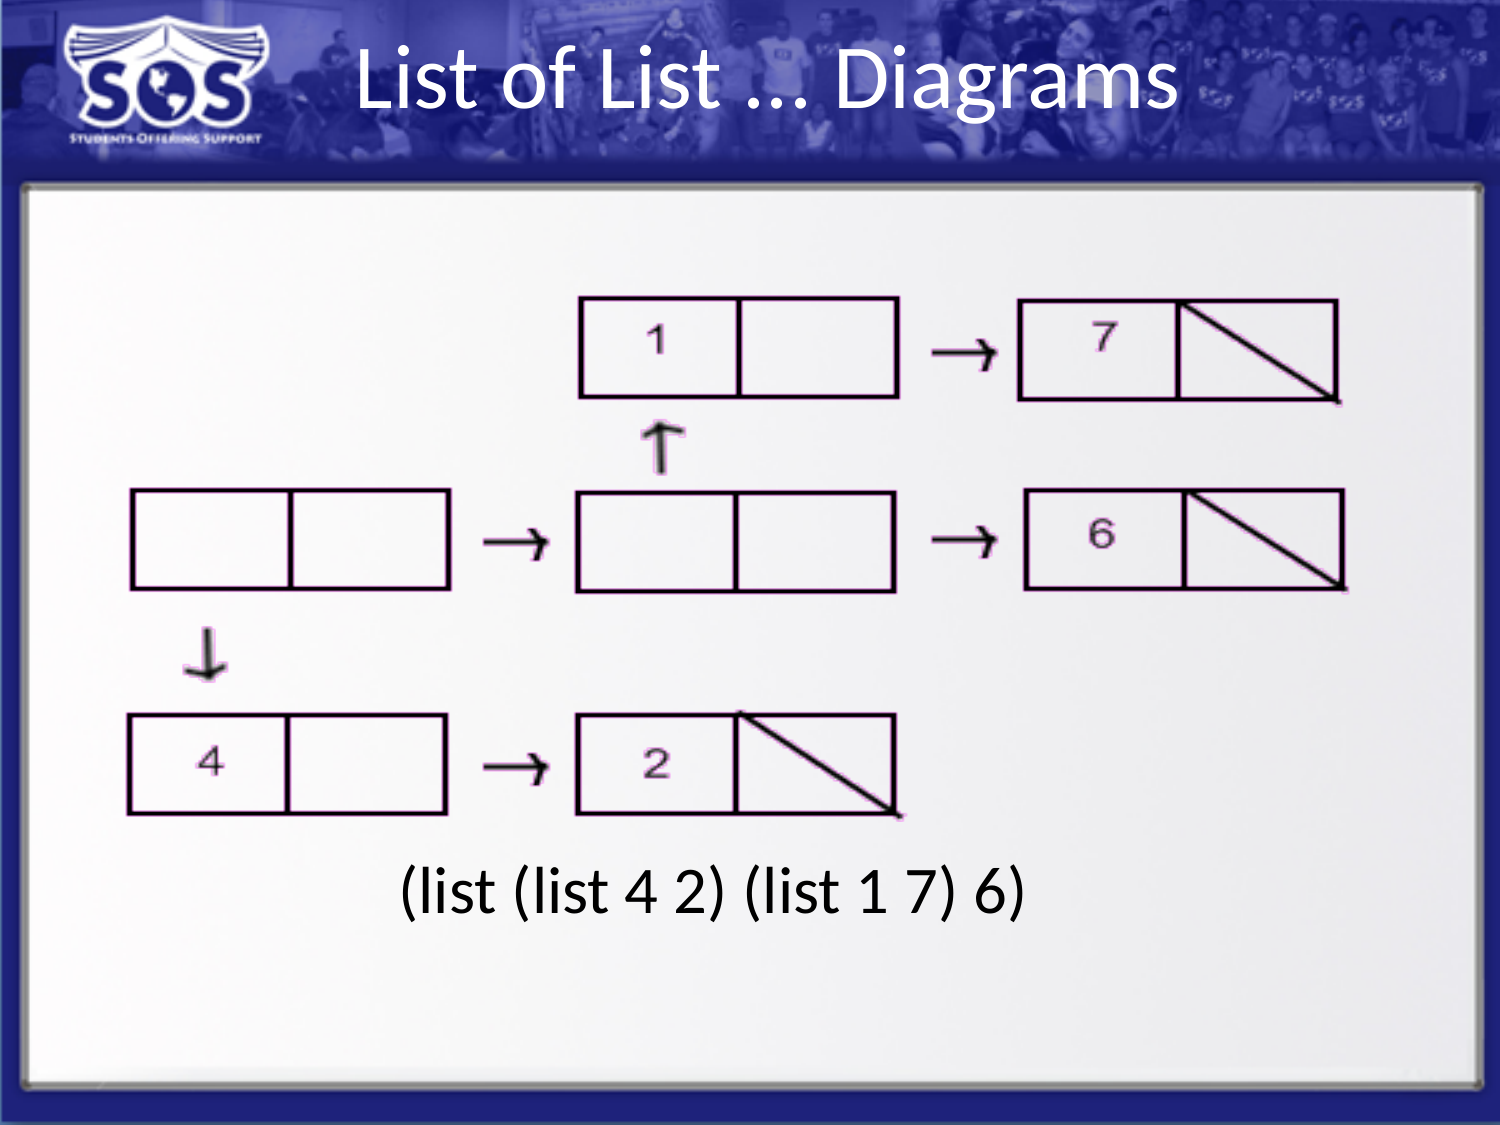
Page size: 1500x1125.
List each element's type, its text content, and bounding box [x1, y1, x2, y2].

text_box (list (list 4 2) (list 1 7) 6) [383, 855, 1181, 945]
text_box List of List ... Diagrams [324, 30, 1212, 157]
picture [0, 0, 1500, 1125]
